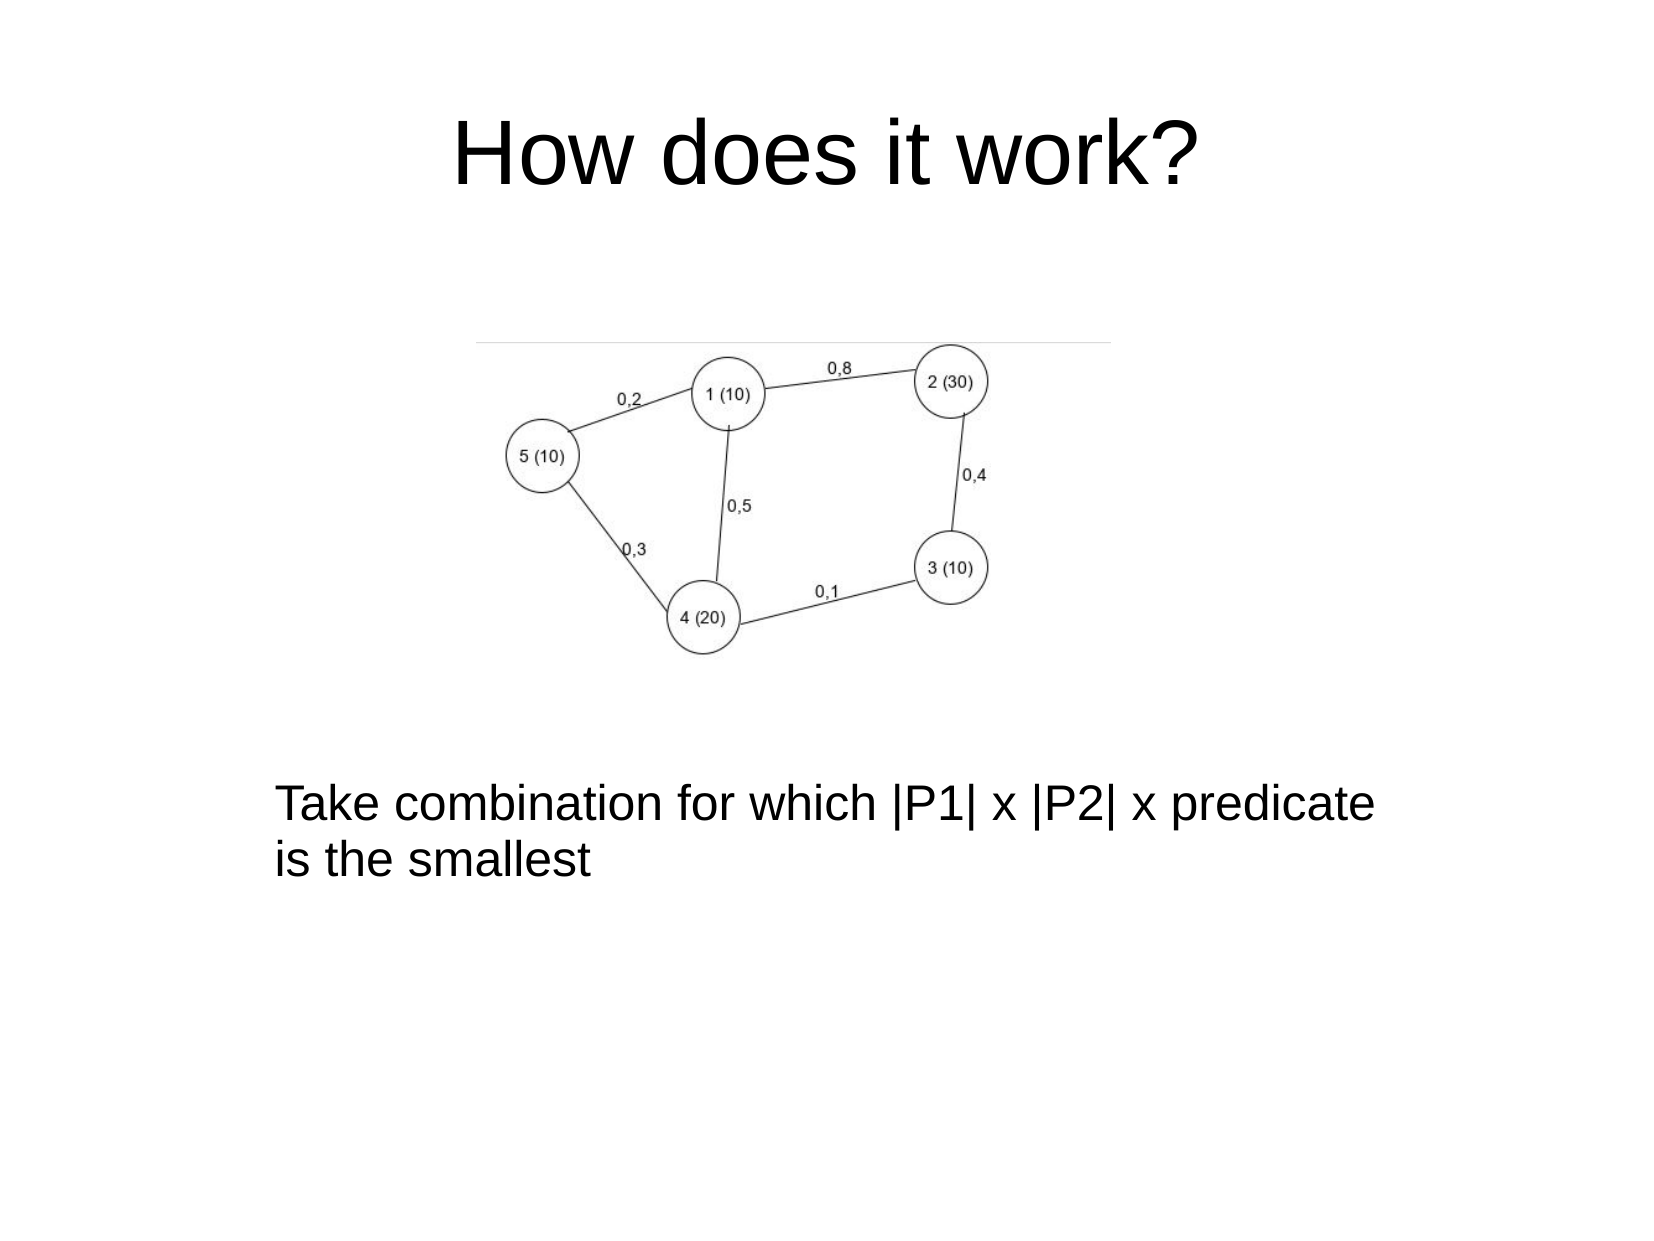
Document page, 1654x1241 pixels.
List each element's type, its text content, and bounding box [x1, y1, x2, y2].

title How does it work? [82, 49, 1571, 257]
text_box Take combination for which |P1| x |P2| x predicate is the smallest [259, 767, 1418, 895]
picture [476, 342, 1111, 662]
